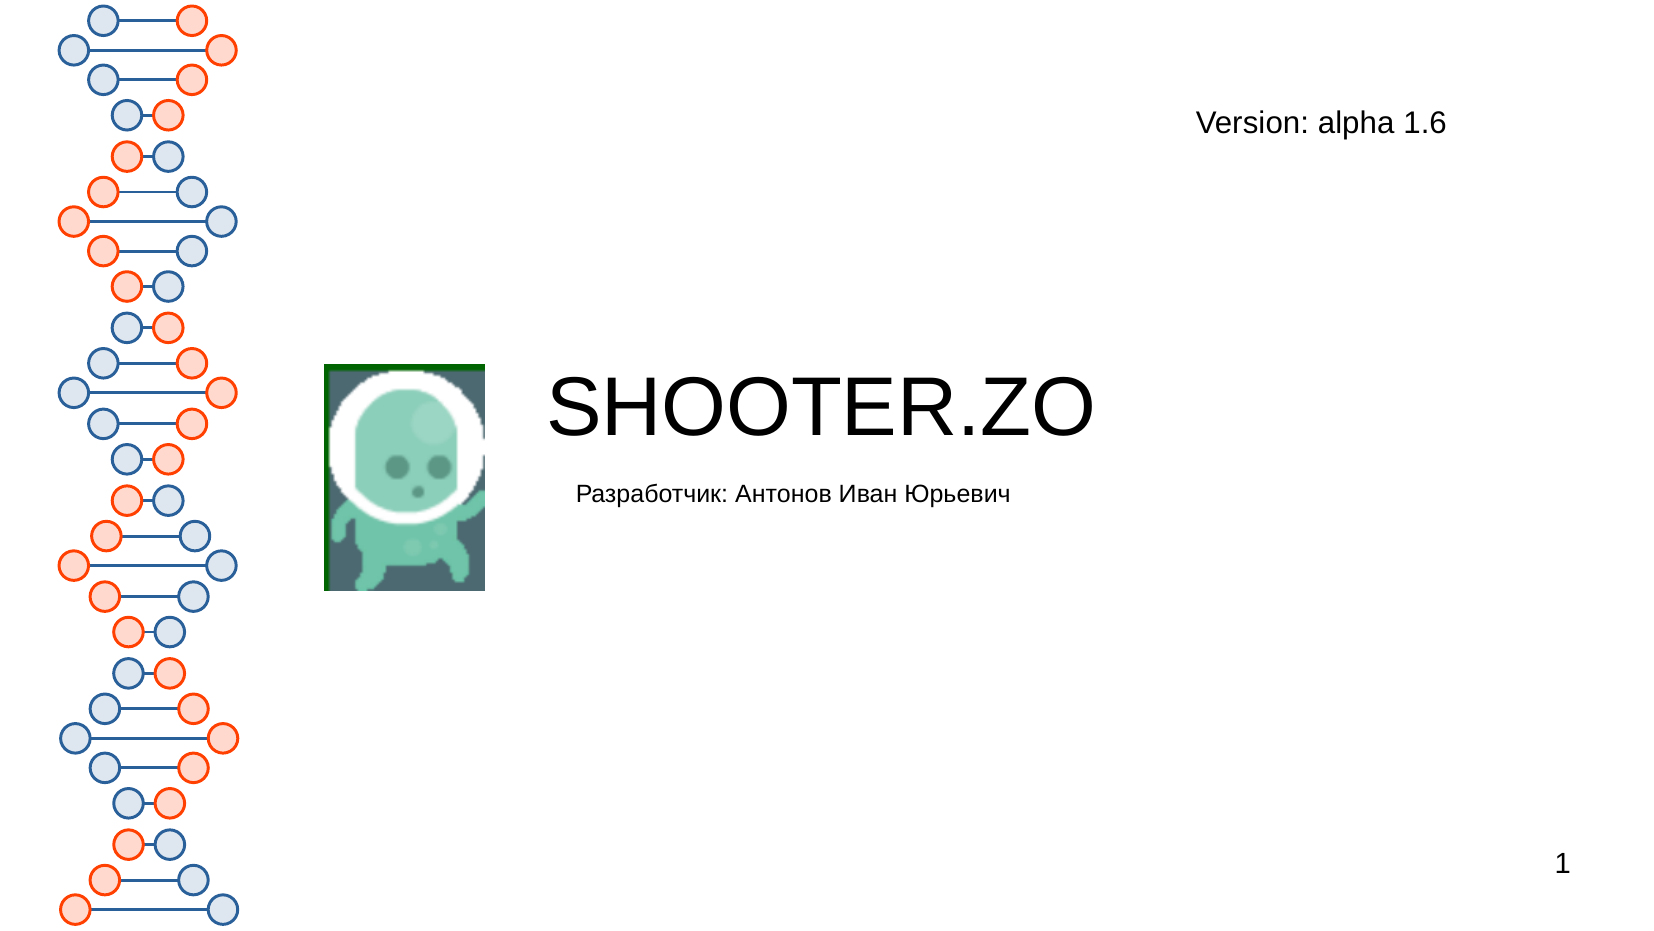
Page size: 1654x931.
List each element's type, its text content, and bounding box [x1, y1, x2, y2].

text_box Разработчик: Антонов Иван Юрьевич [561, 472, 1063, 532]
text_box Version: alpha 1.6 [1181, 98, 1461, 148]
text_box SHOOTER.ZO [531, 352, 1152, 647]
picture [324, 364, 485, 591]
